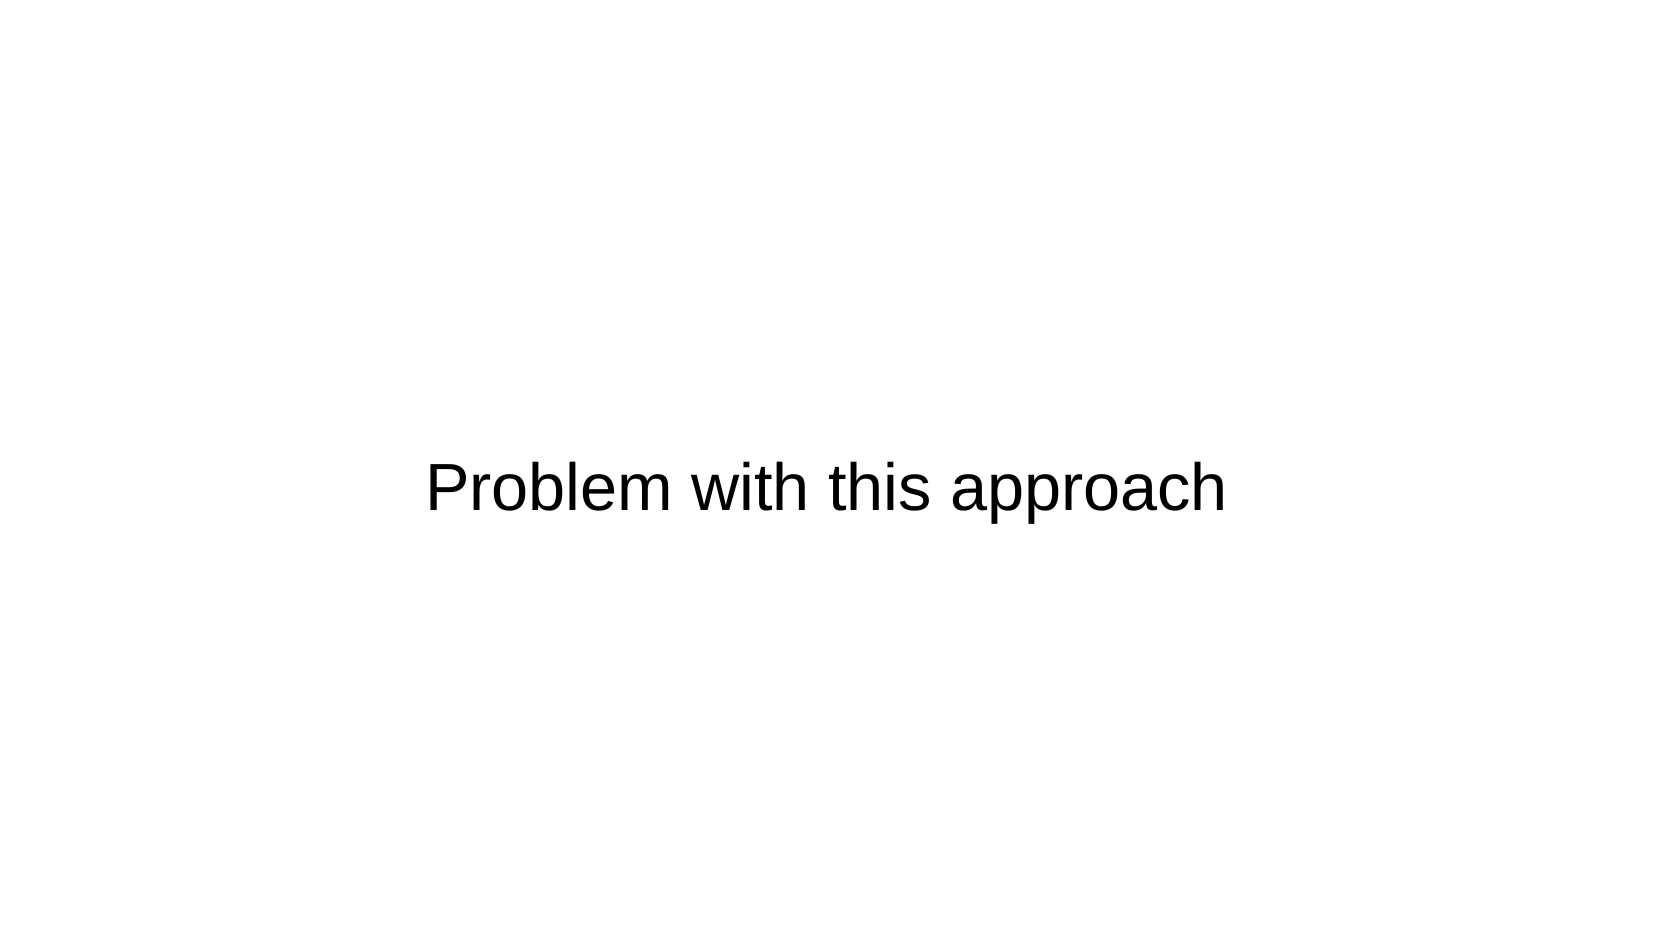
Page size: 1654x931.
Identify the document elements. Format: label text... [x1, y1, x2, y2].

subtitle Problem with this approach [82, 217, 1571, 758]
